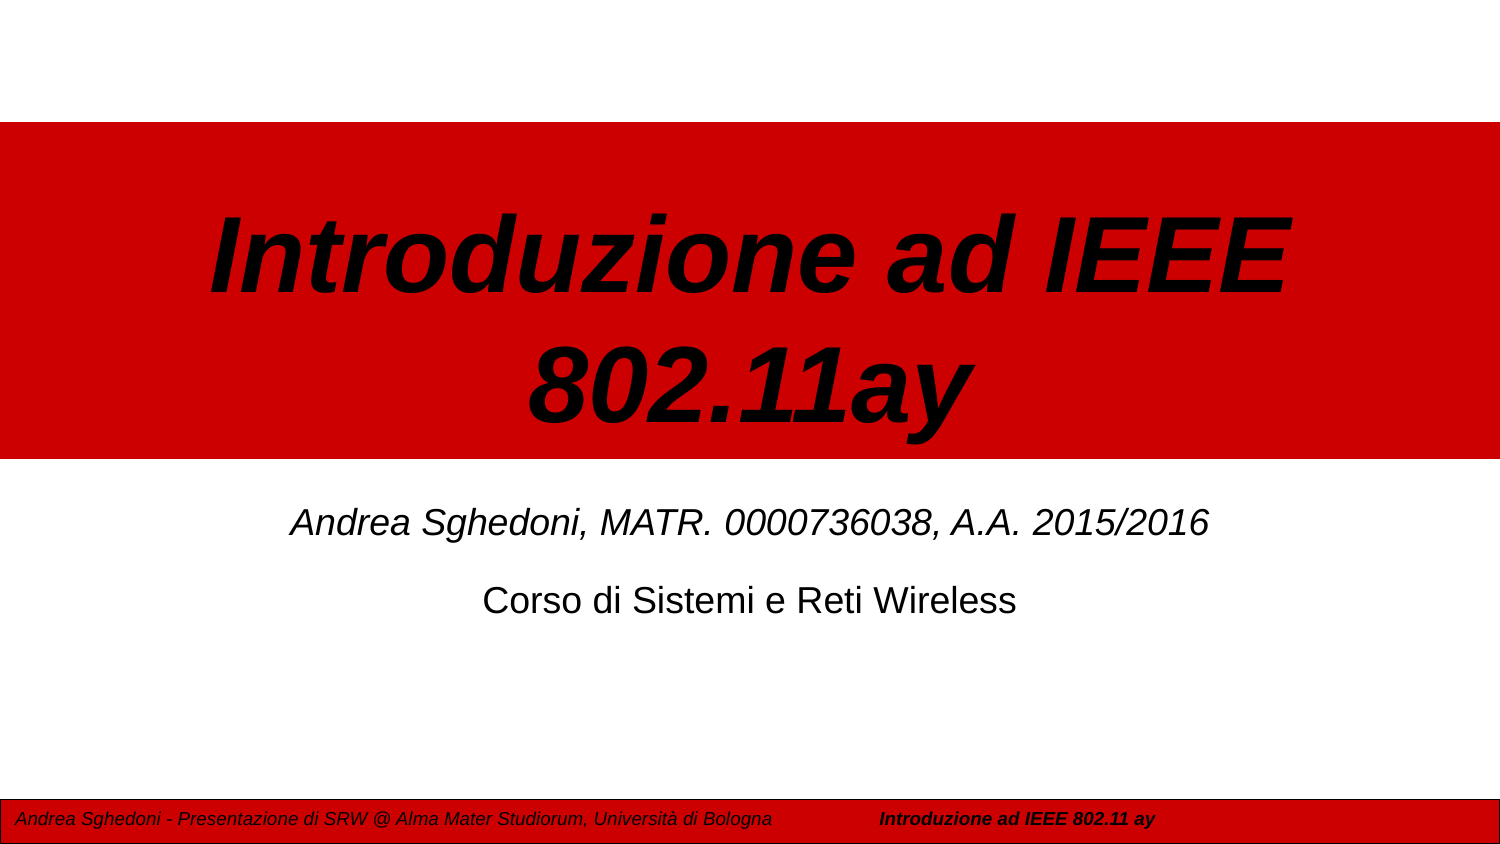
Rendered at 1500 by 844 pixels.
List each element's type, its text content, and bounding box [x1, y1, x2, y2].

title Introduzione ad IEEE 802.11ay [0, 122, 1500, 459]
title Andrea Sghedoni - Presentazione di SRW @ Alma Mater Studiorum, Università di Bologna Introduzione ad IEEE 802.11 ay [0, 799, 1500, 844]
list Andrea Sghedoni, MATR. 0000736038, A.A. 2015/2016 Corso di Sistemi e Reti Wireless [51, 483, 1449, 725]
